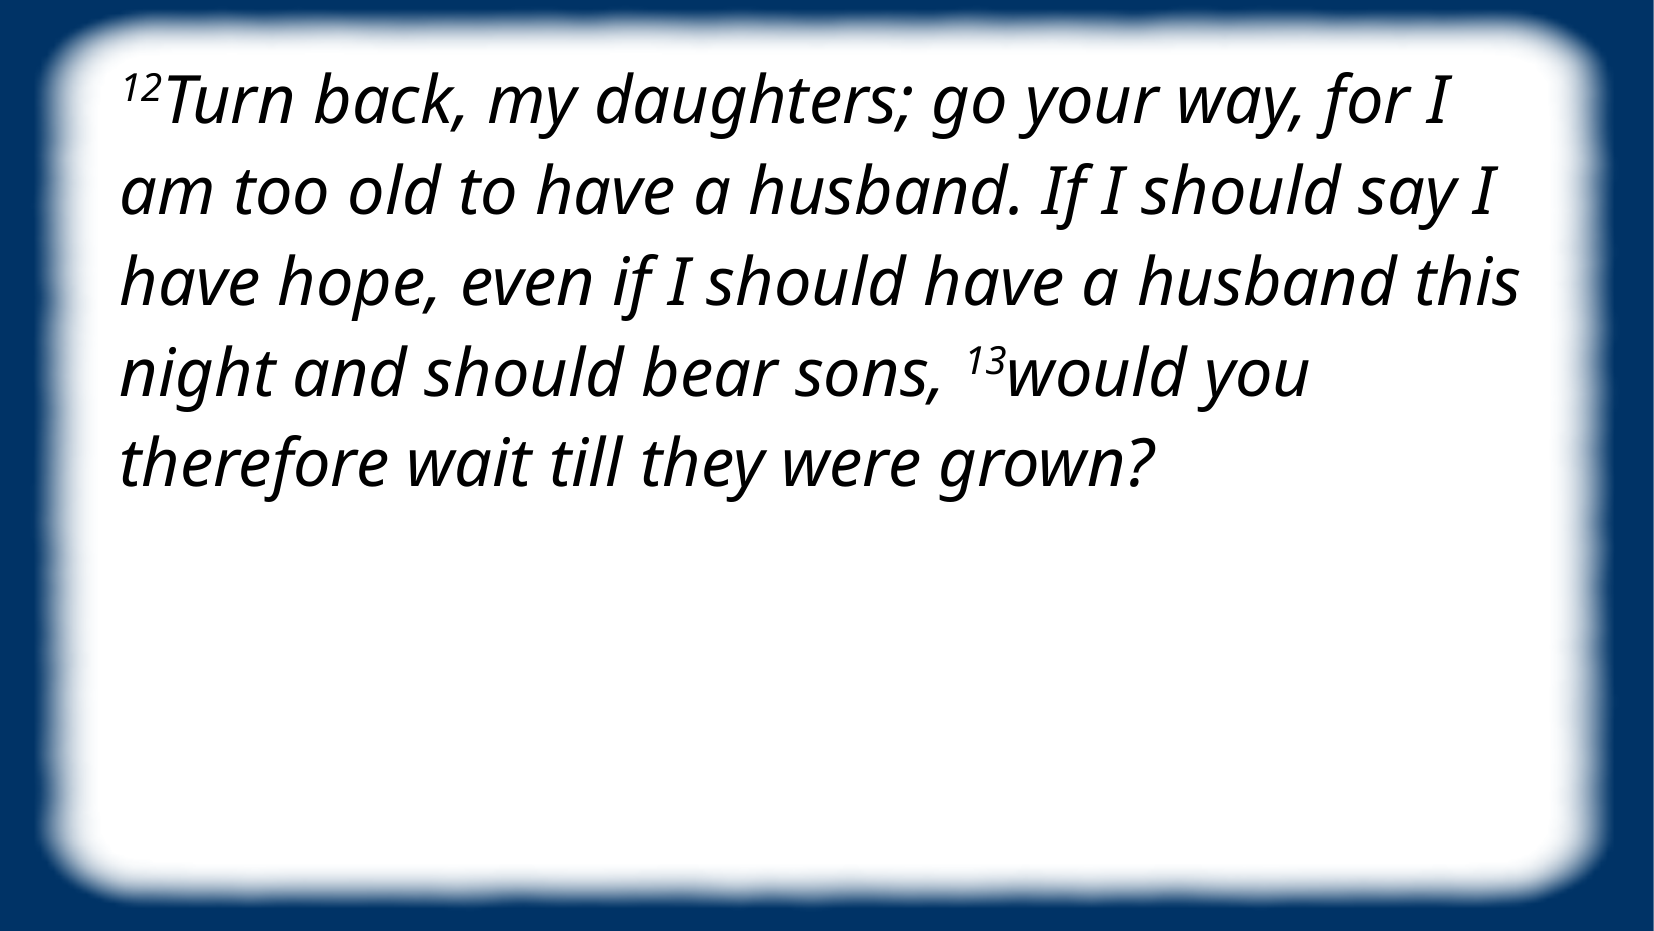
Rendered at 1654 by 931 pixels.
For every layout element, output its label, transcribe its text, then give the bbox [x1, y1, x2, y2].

picture [0, 0, 1654, 931]
text_box 12Turn back, my daughters; go your way, for I am too old to have a husband. If I should say I have hope, even if I should have a husband this night and should bear sons, 13would you therefore wait till they were grown? [105, 45, 1546, 504]
